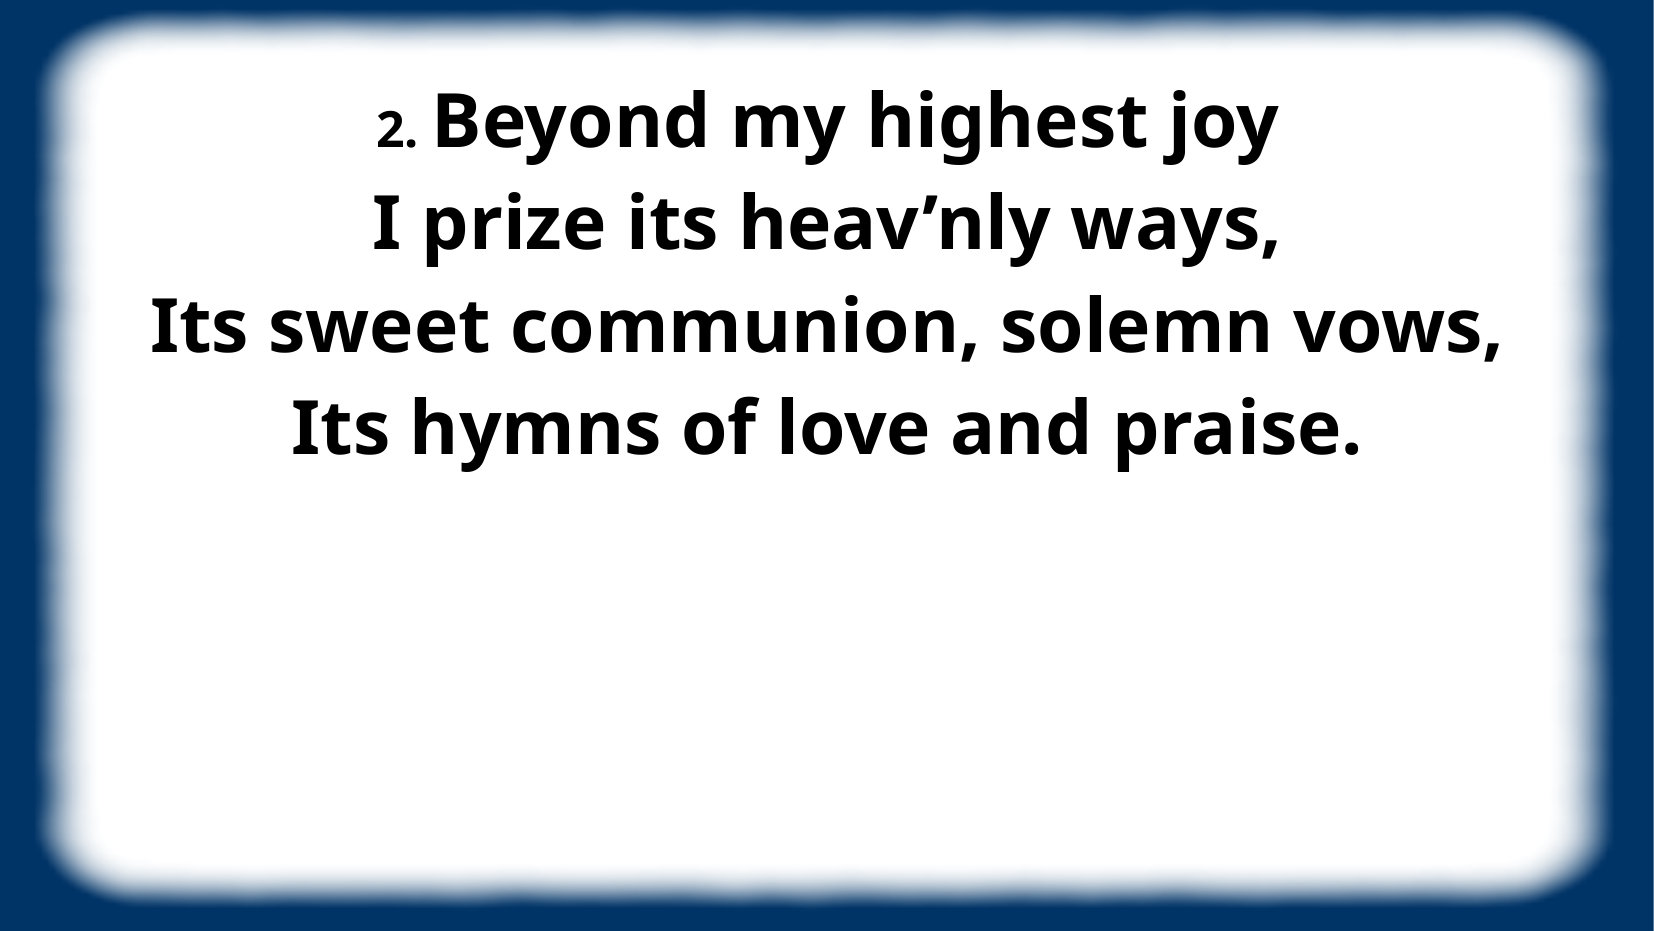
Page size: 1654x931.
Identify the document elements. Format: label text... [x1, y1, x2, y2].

text_box 2. Beyond my highest joy I prize its heav’nly ways, Its sweet communion, solemn vows, Its hymns of love and praise. [92, 60, 1563, 475]
picture [0, 0, 1654, 931]
